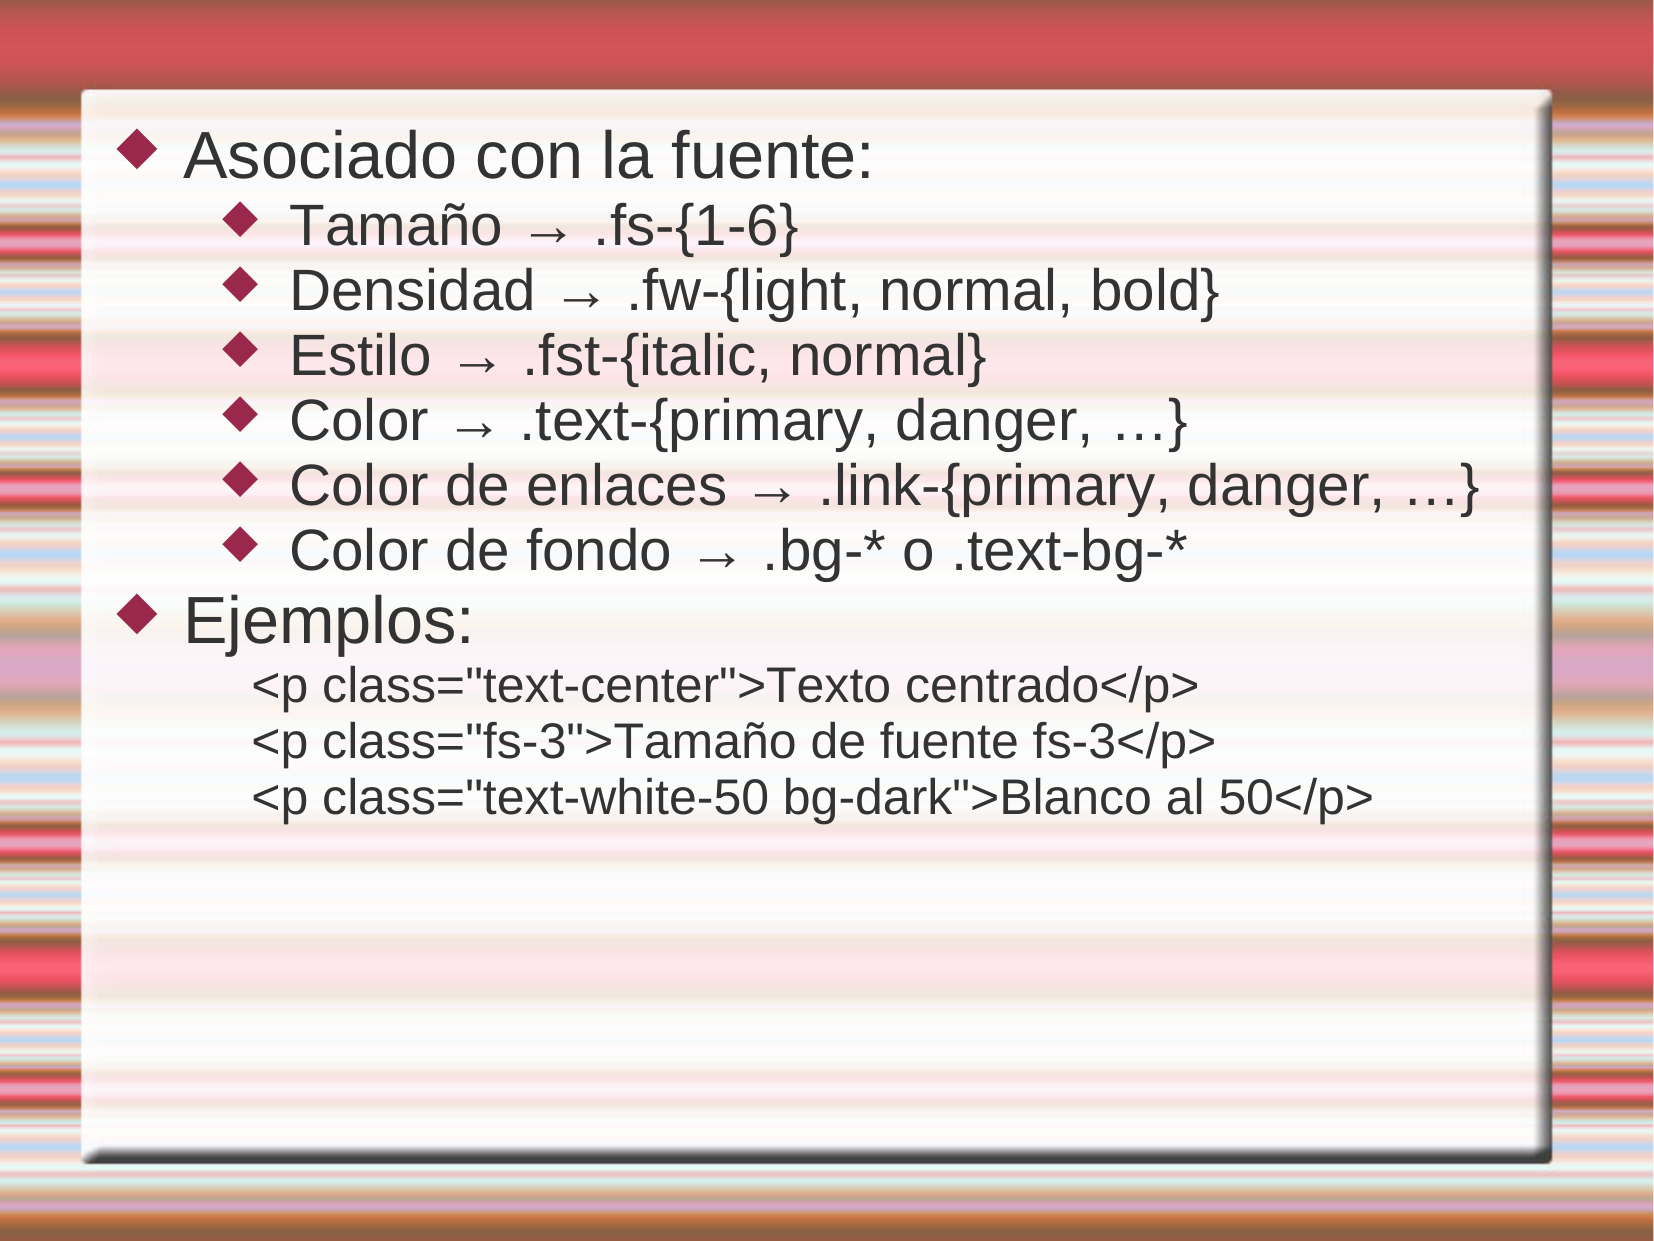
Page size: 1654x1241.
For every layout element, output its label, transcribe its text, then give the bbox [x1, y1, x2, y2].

picture [0, 0, 1654, 1241]
list Asociado con la fuente: Tamaño → .fs-{1-6} Densidad → .fw-{light, normal, bold} Estilo → .fst-{italic, normal} Color → .text-{primary, danger, …} Color de enlaces → .link-{primary, danger, …} Color de fondo → .bg-* o .text-bg-* Ejemplos: <p class="text-center">Texto centrado</p> <p class="fs-3">Tamaño de fuente fs-3</p> <p class="text-white-50 bg-dark">Blanco al 50</p> [100, 118, 1528, 1132]
